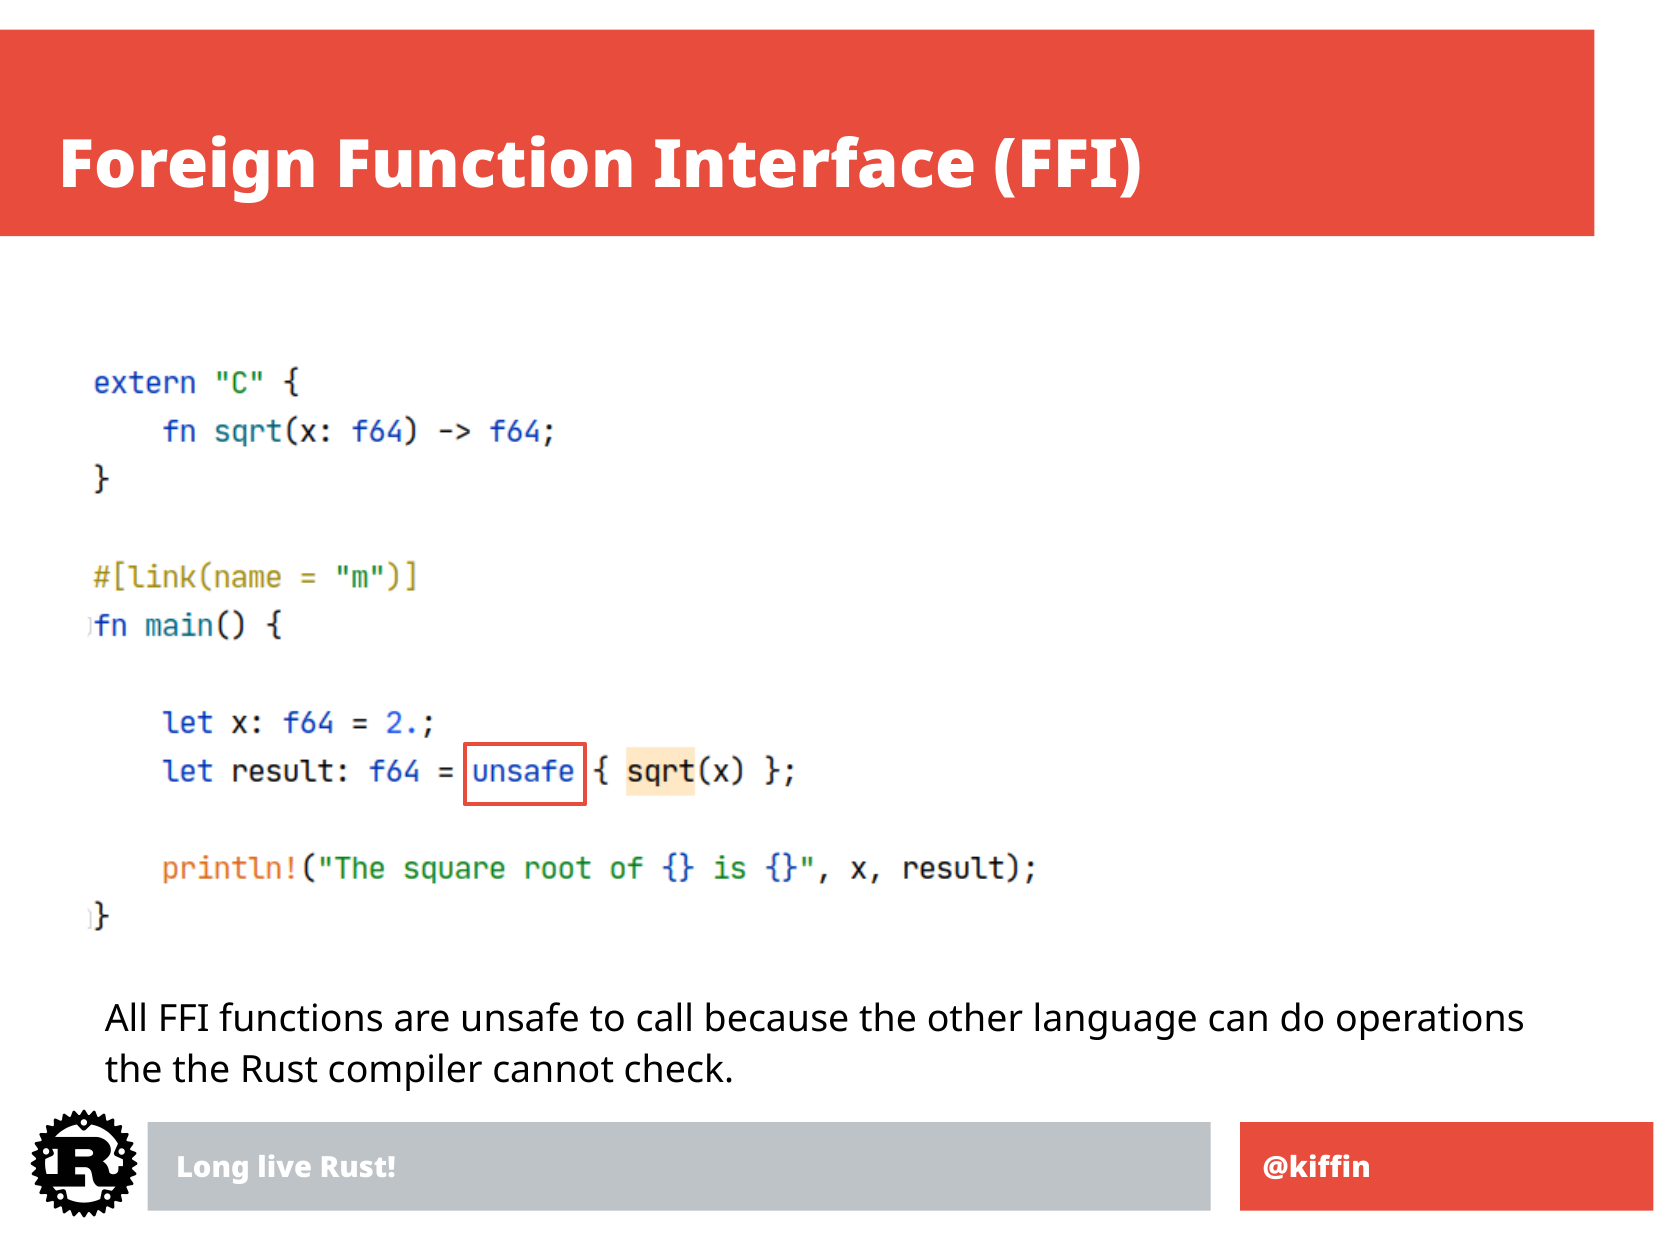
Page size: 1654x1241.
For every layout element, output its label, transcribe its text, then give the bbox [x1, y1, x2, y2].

text_box All FFI functions are unsafe to call because the other language can do operations the the Rust compiler cannot check. [90, 983, 1546, 1086]
text_box @kiffin [1262, 1122, 1654, 1211]
picture [30, 1109, 138, 1218]
title Foreign Function Interface (FFI) [59, 59, 1595, 207]
text_box Long live Rust! [176, 1122, 1201, 1211]
picture [87, 359, 1545, 962]
